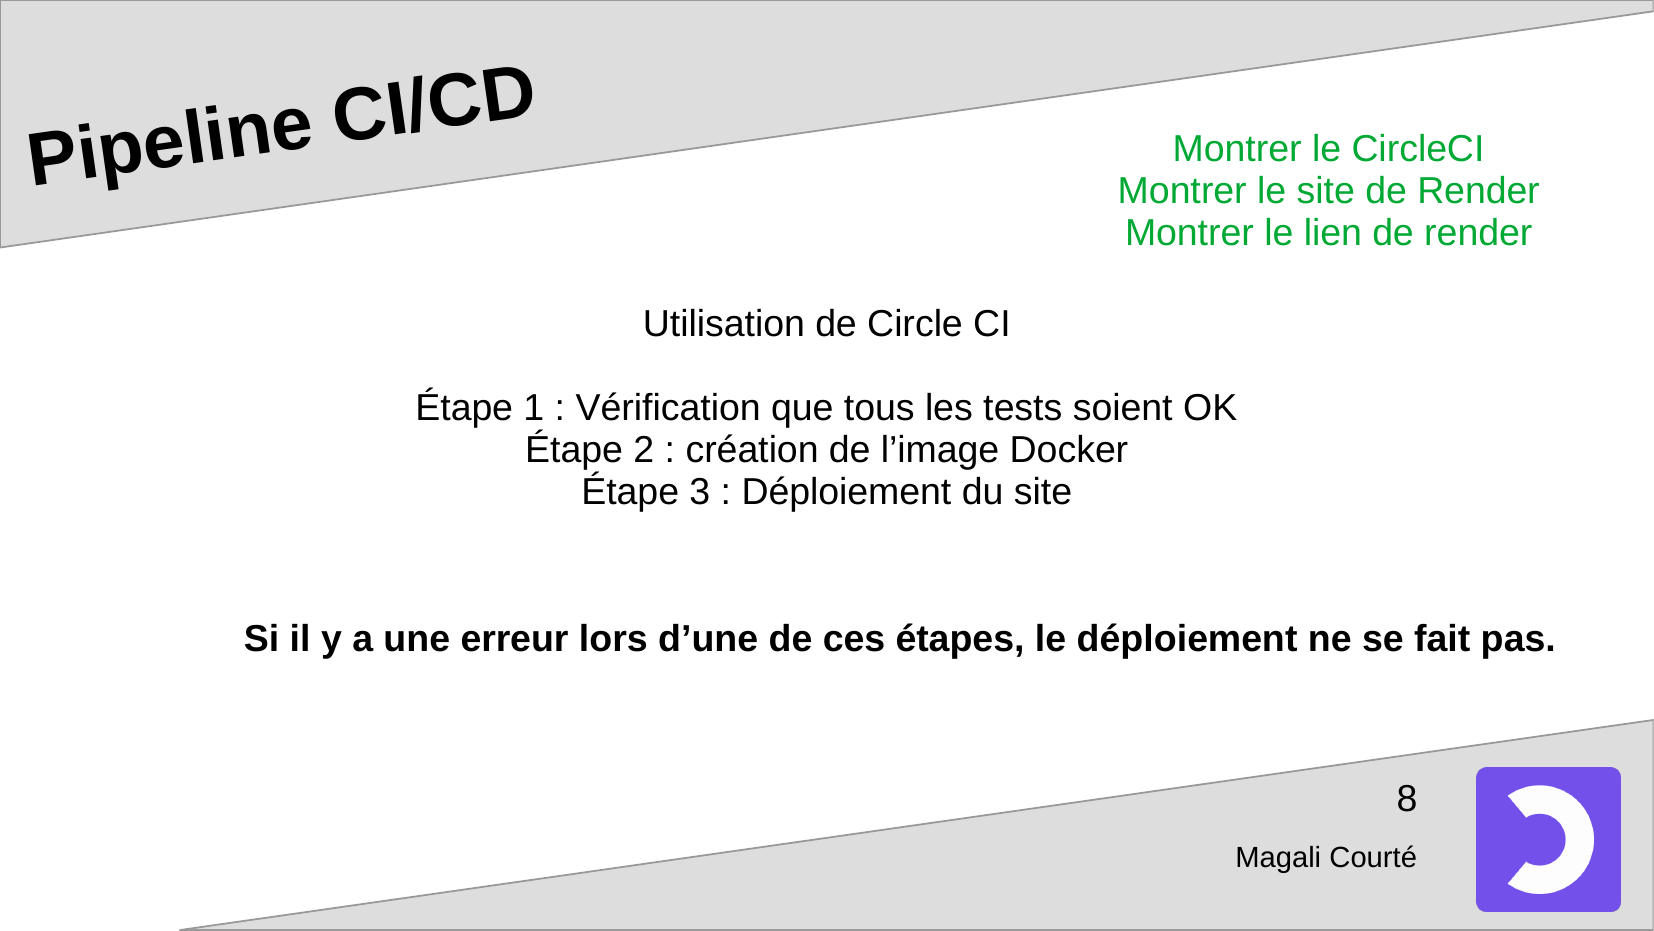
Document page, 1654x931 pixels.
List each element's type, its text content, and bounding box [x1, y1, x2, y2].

text_box Si il y a une erreur lors d’une de ces étapes, le déploiement ne se fait pas. [147, 609, 1654, 709]
picture [1476, 767, 1621, 912]
text_box Utilisation de Circle CI Étape 1 : Vérification que tous les tests soient OK Étape 2 : création de l’image Docker Étape 3 : Déploiement du site [0, 295, 1654, 563]
title Pipeline CI/CD [16, 0, 1501, 239]
text_box Montrer le CircleCI Montrer le site de Render Montrer le lien de render [1033, 120, 1625, 262]
